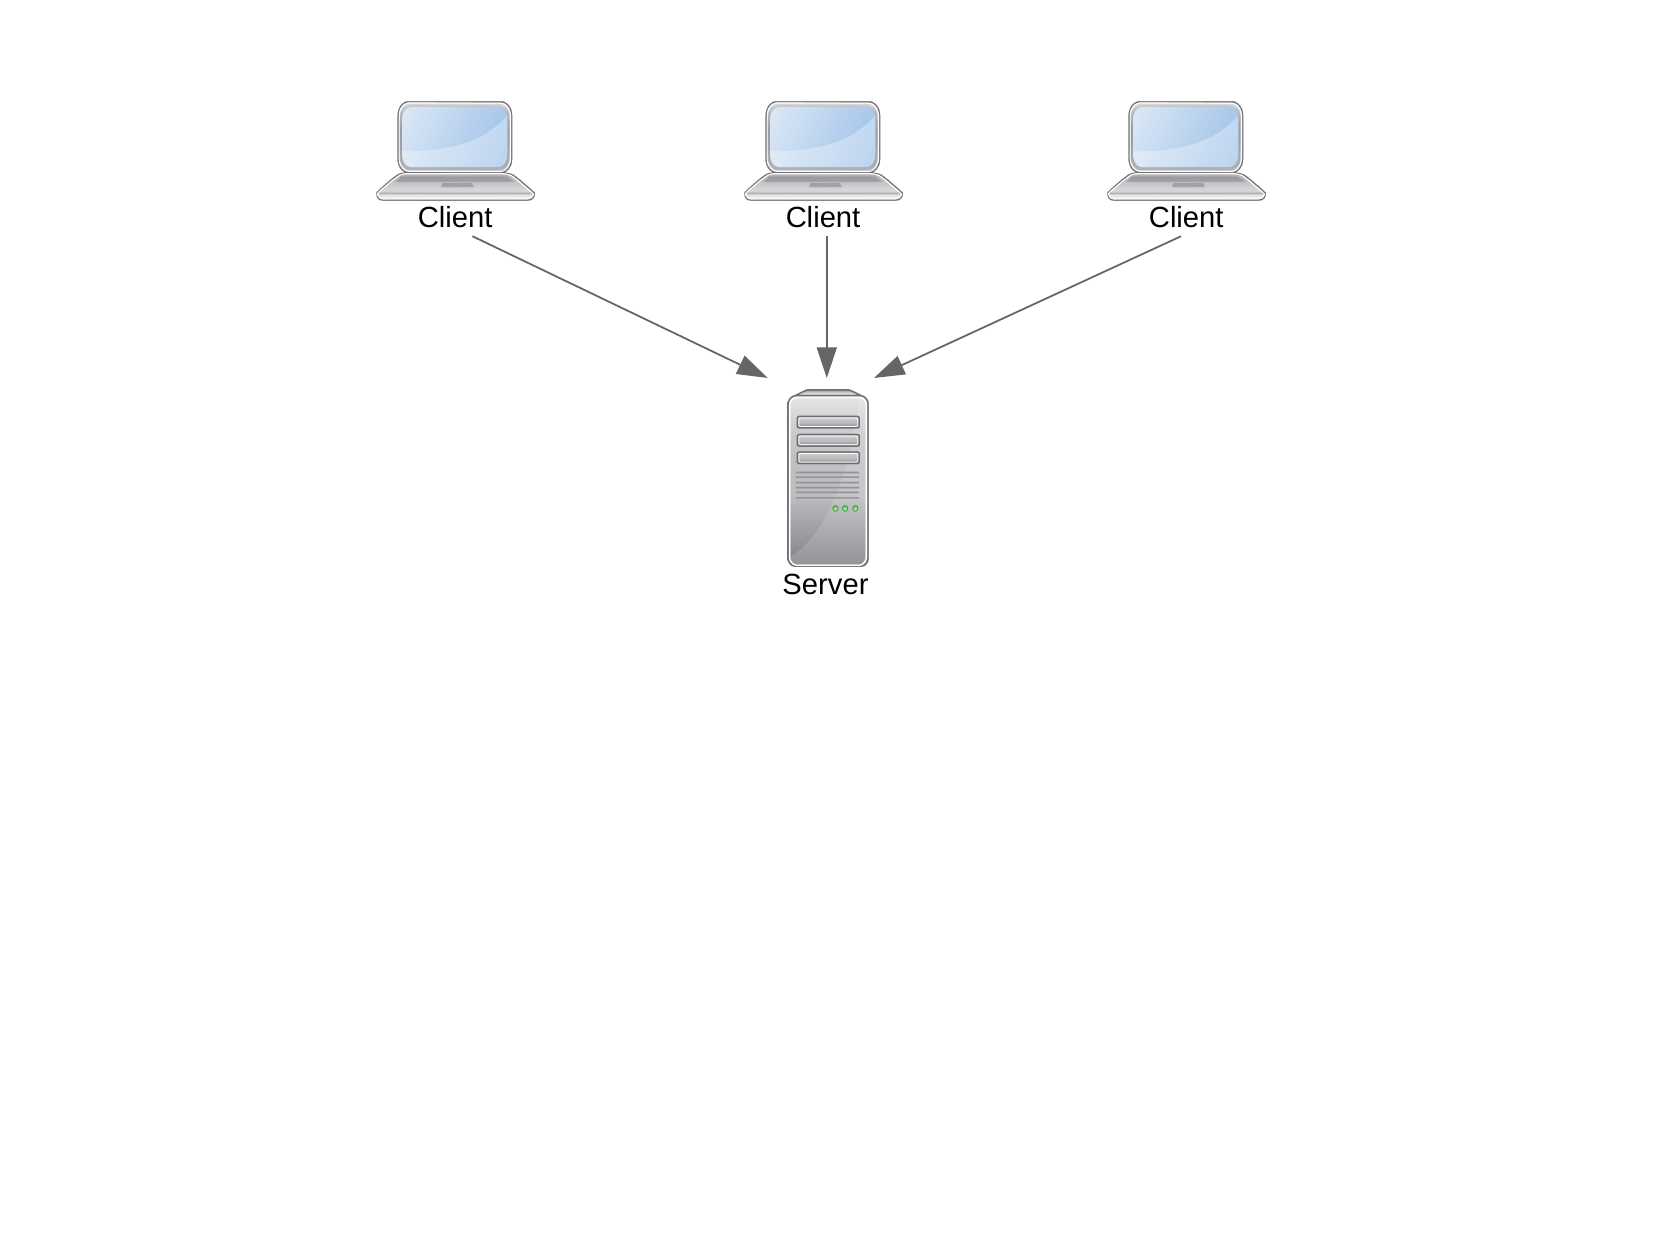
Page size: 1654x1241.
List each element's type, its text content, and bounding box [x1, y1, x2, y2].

text_box Server [767, 561, 884, 609]
text_box Client [403, 193, 508, 241]
picture [1100, 94, 1273, 208]
picture [737, 94, 910, 208]
picture [369, 94, 542, 208]
text_box Client [771, 193, 876, 241]
picture [787, 389, 869, 561]
text_box Client [1134, 193, 1239, 241]
